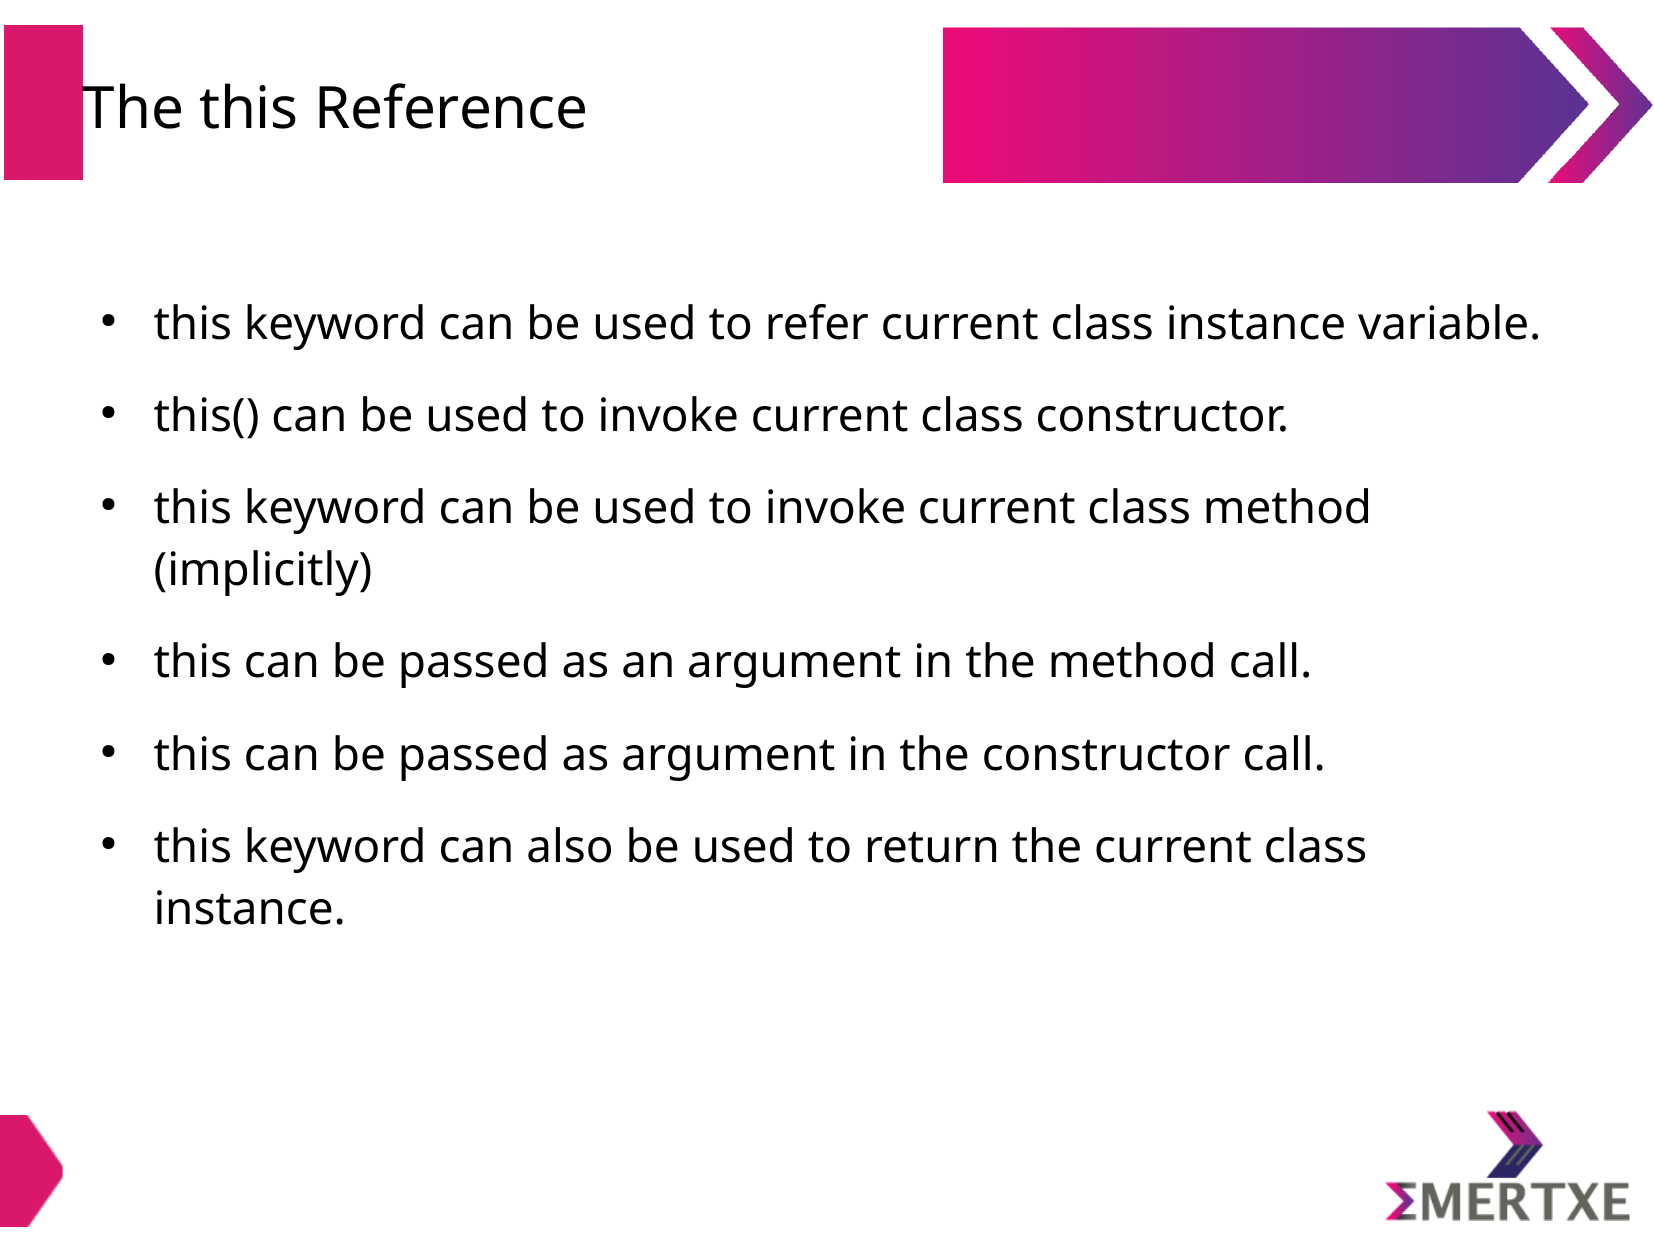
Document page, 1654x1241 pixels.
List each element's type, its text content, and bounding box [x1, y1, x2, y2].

picture [1385, 1107, 1631, 1221]
title The this Reference [82, 2, 1571, 210]
picture [1571, 27, 1653, 183]
list this keyword can be used to refer current class instance variable. this() can be used to invoke current class constructor. this keyword can be used to invoke current class method (implicitly) this can be passed as an argument in the method call. this can be passed as argument in the constructor call. this keyword can also be used to return the current class instance. [82, 290, 1571, 1010]
